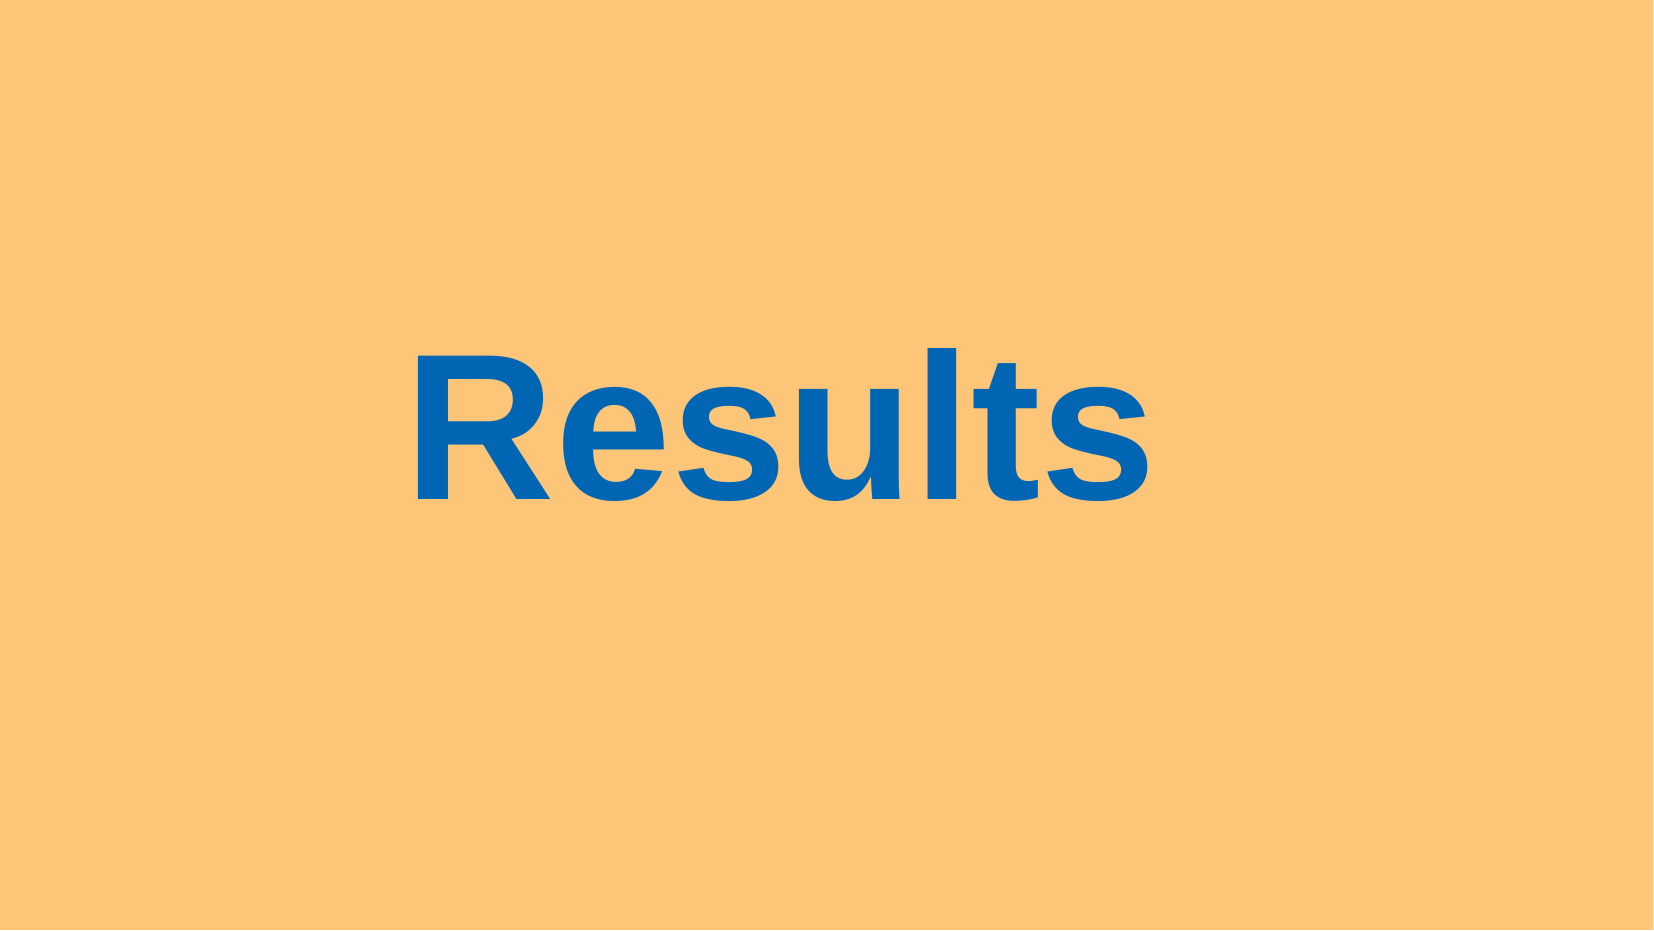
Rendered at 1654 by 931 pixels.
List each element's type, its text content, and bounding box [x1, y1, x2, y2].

text_box Results [390, 303, 1172, 552]
